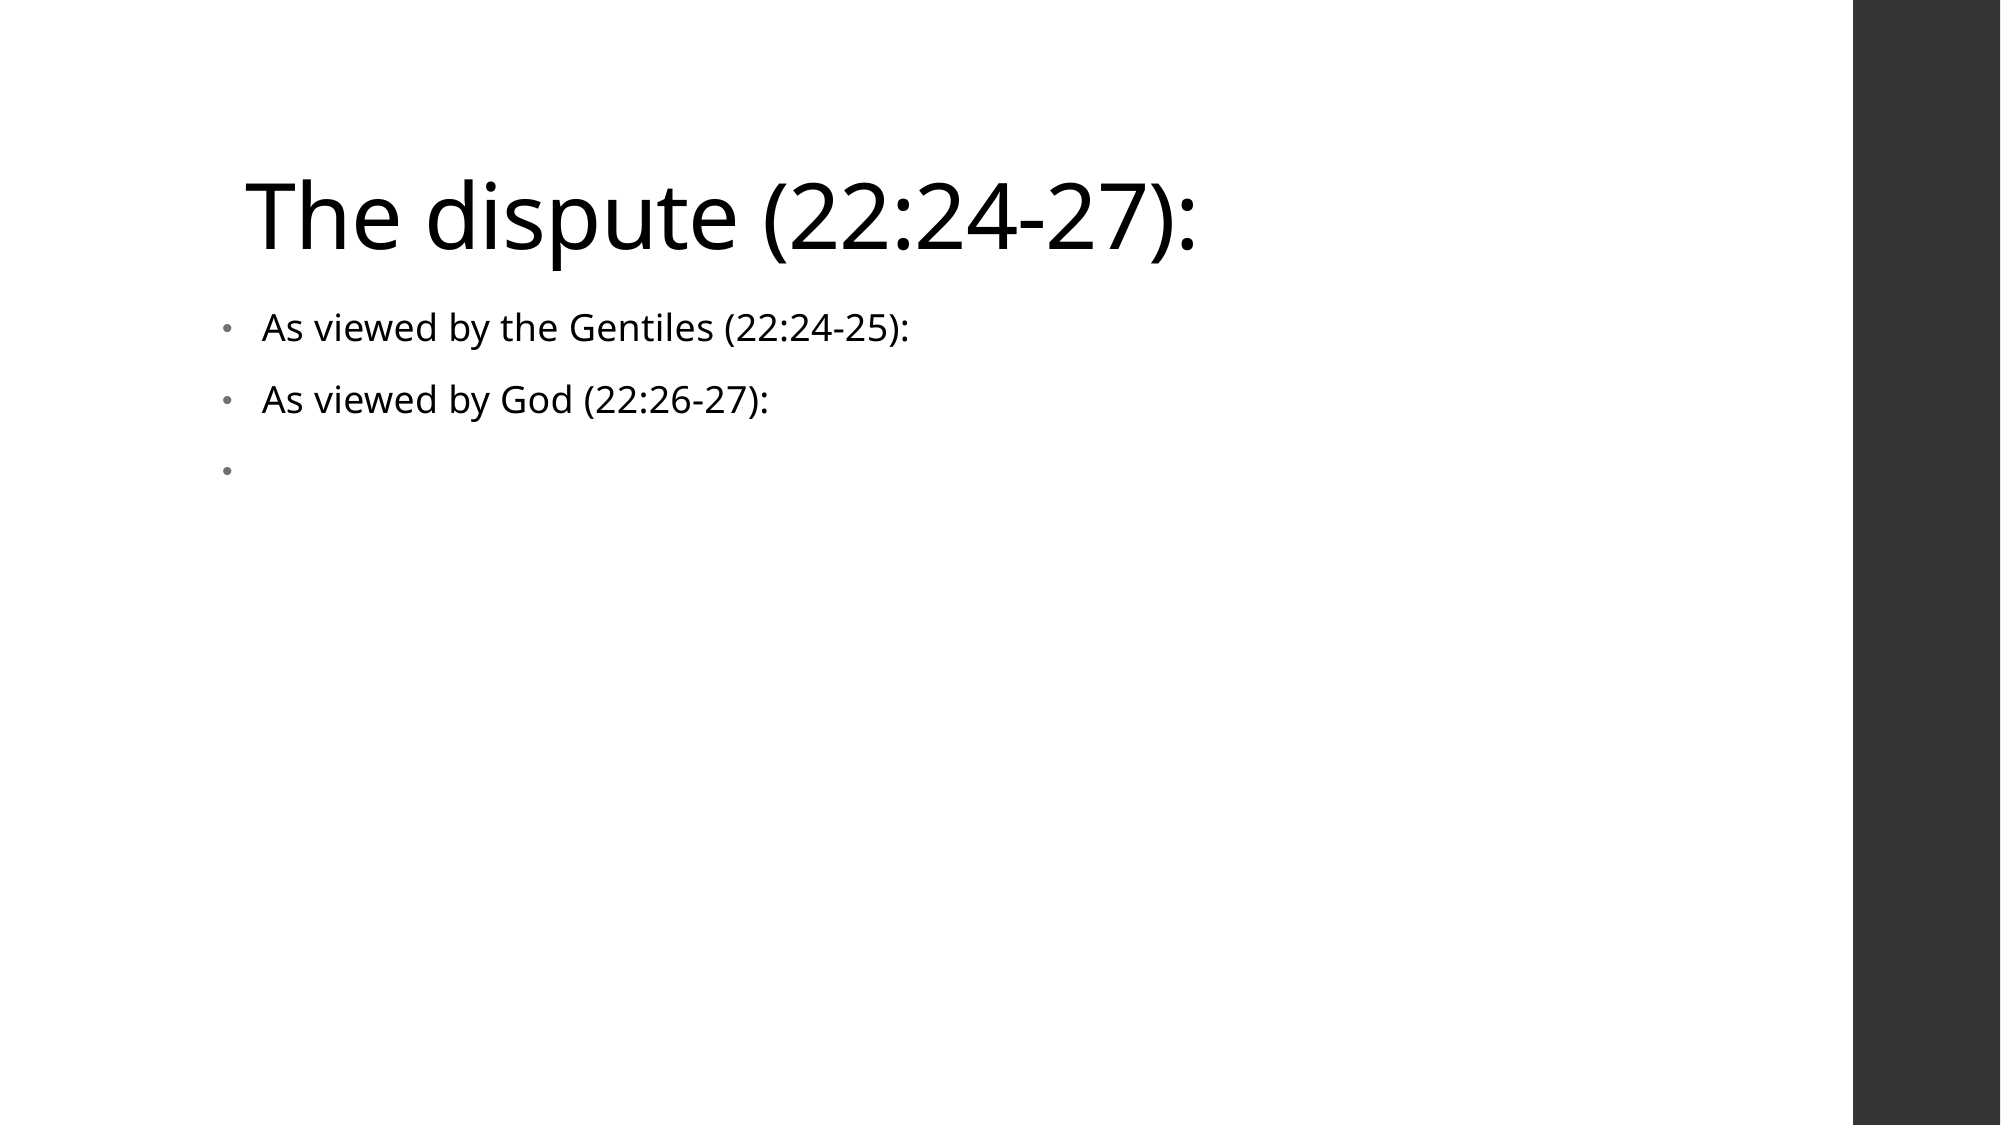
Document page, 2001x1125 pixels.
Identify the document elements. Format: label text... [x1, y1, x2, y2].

list As viewed by the Gentiles (22:24-25): As viewed by God (22:26-27): [206, 299, 1617, 1014]
title The dispute (22:24-27): [206, 60, 1797, 278]
